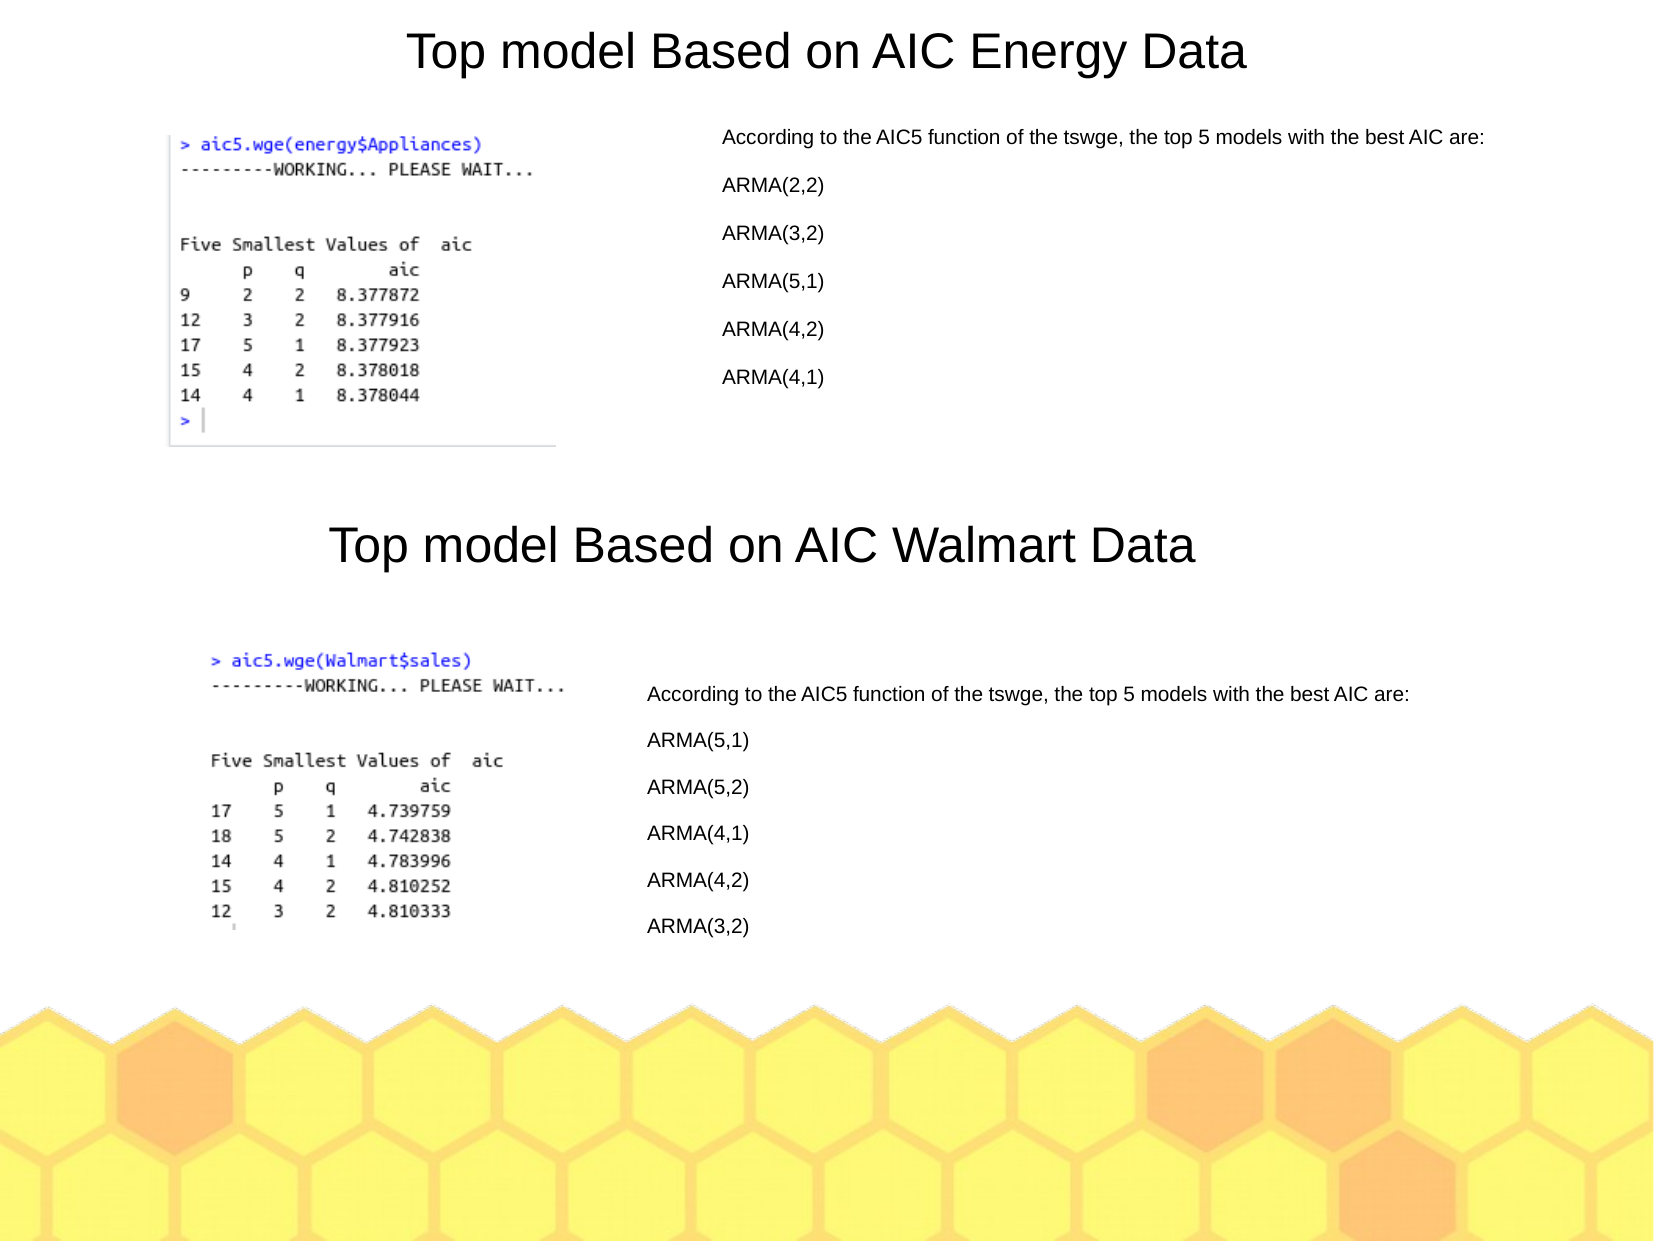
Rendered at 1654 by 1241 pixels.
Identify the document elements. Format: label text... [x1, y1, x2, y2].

text_box According to the AIC5 function of the tswge, the top 5 models with the best AIC are: ARMA(5,1) ARMA(5,2) ARMA(4,1) ARMA(4,2) ARMA(3,2) [632, 675, 1426, 946]
picture [0, 1001, 1654, 1241]
picture [203, 645, 586, 931]
text_box According to the AIC5 function of the tswge, the top 5 models with the best AIC are: ARMA(2,2) ARMA(3,2) ARMA(5,1) ARMA(4,2) ARMA(4,1) [707, 118, 1501, 445]
text_box Top model Based on AIC Walmart Data [313, 510, 1381, 637]
title Top model Based on AIC Energy Data [82, 0, 1571, 106]
picture [166, 135, 556, 447]
